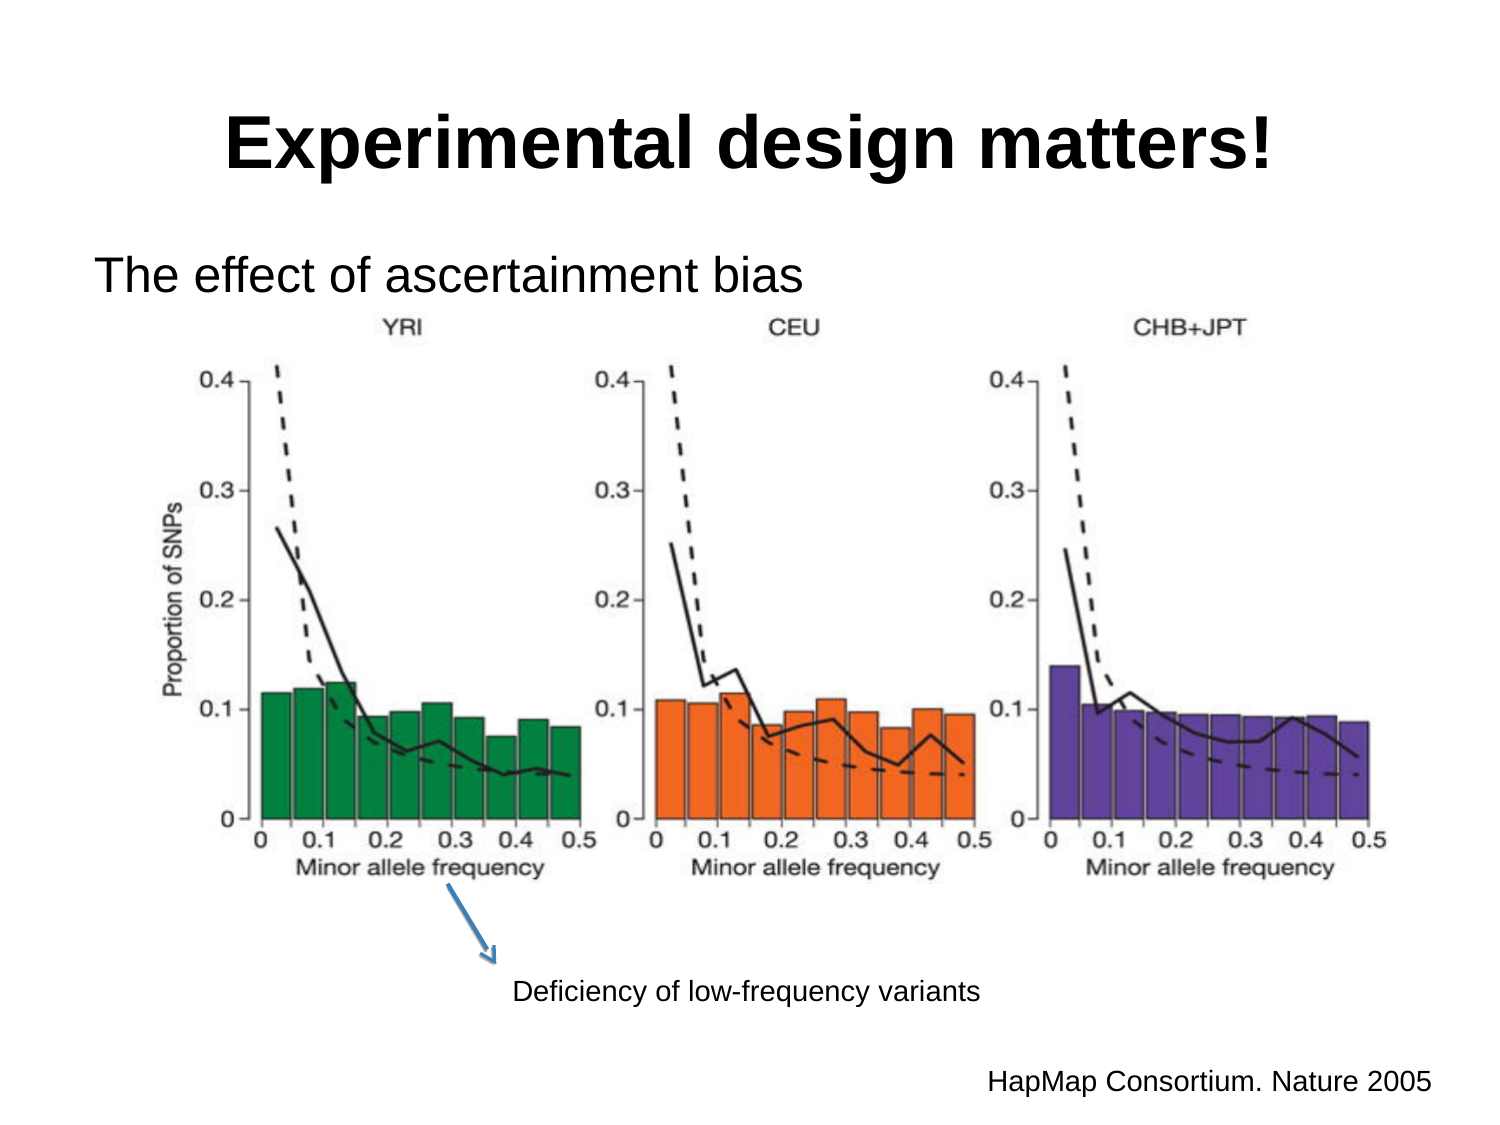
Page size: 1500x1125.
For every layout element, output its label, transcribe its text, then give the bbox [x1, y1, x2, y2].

text_box The effect of ascertainment bias [79, 235, 820, 311]
text_box Deficiency of low-frequency variants [497, 964, 997, 1015]
title Experimental design matters! [75, 45, 1425, 233]
picture [154, 311, 1392, 884]
text_box HapMap Consortium. Nature 2005 [972, 1046, 1489, 1116]
